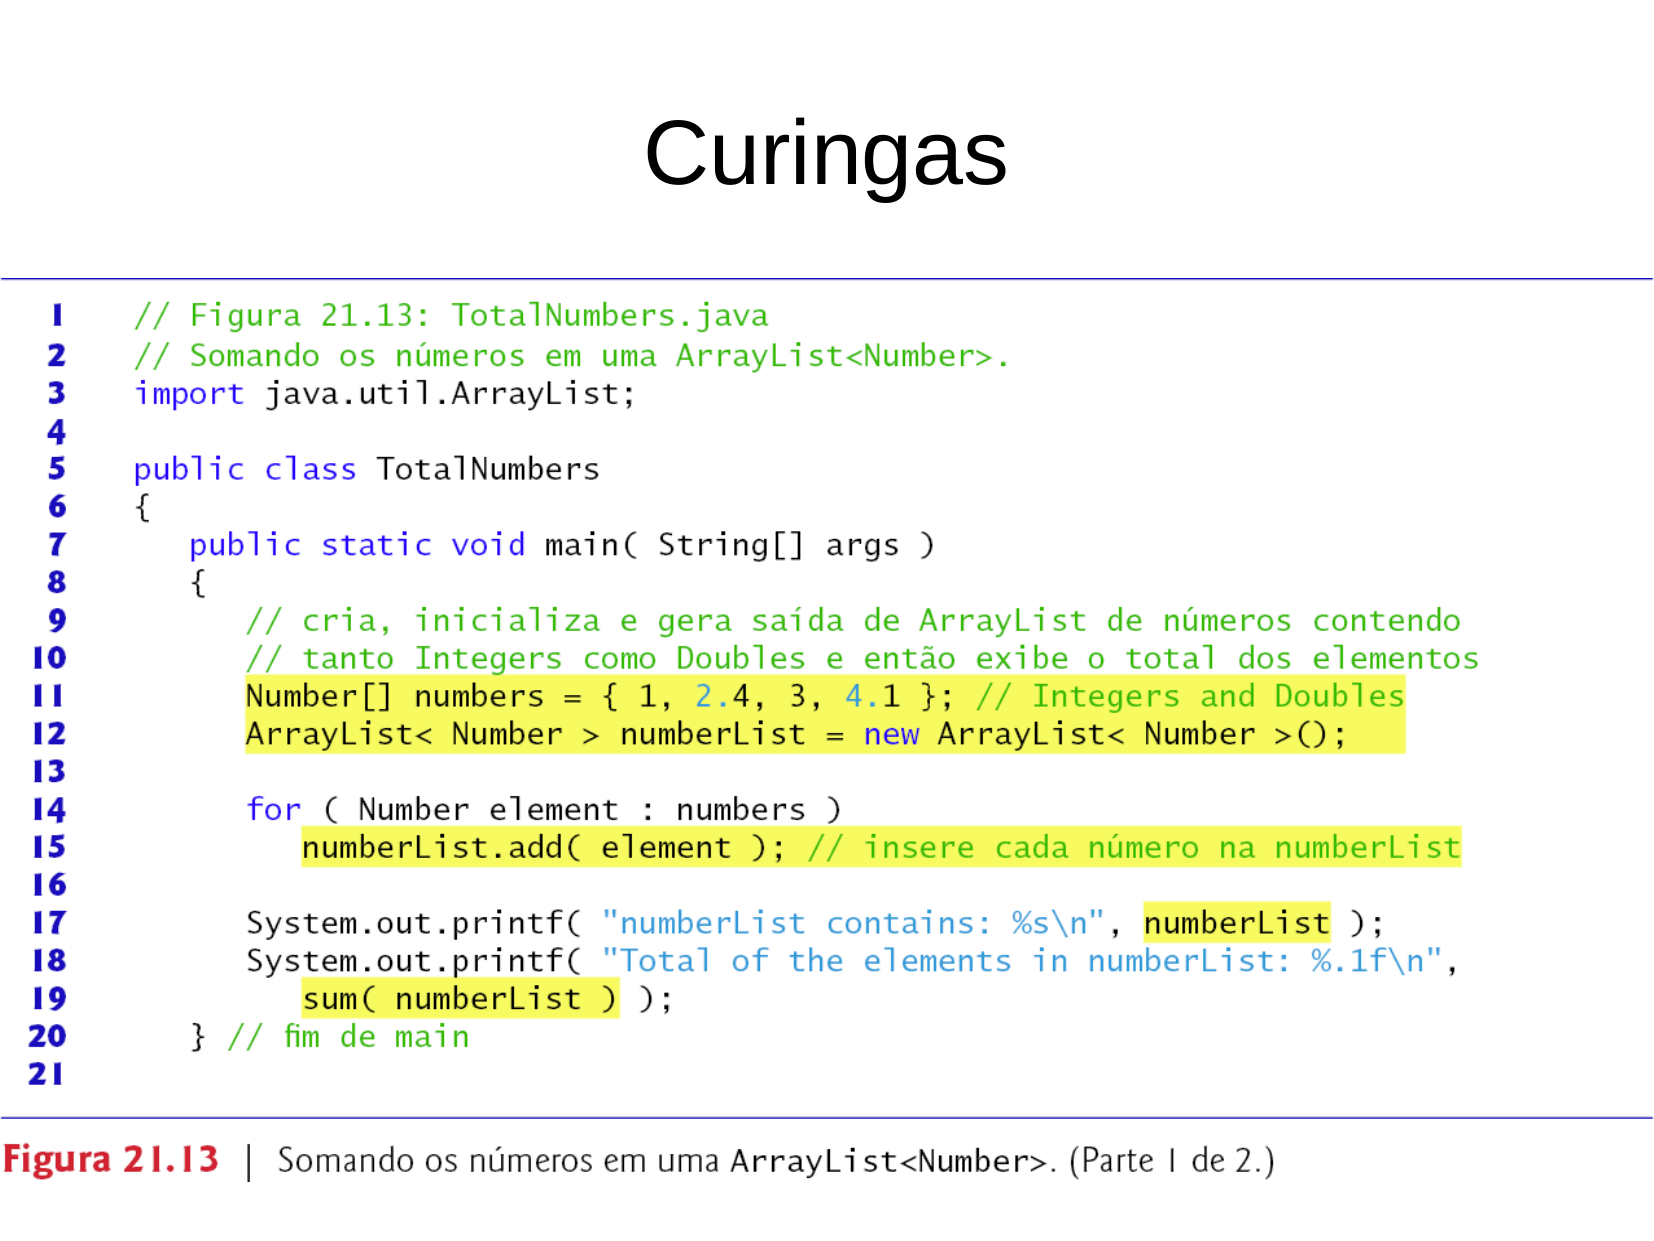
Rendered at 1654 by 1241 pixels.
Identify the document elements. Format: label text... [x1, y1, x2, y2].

picture [0, 278, 1654, 1182]
title Curingas [82, 49, 1571, 257]
